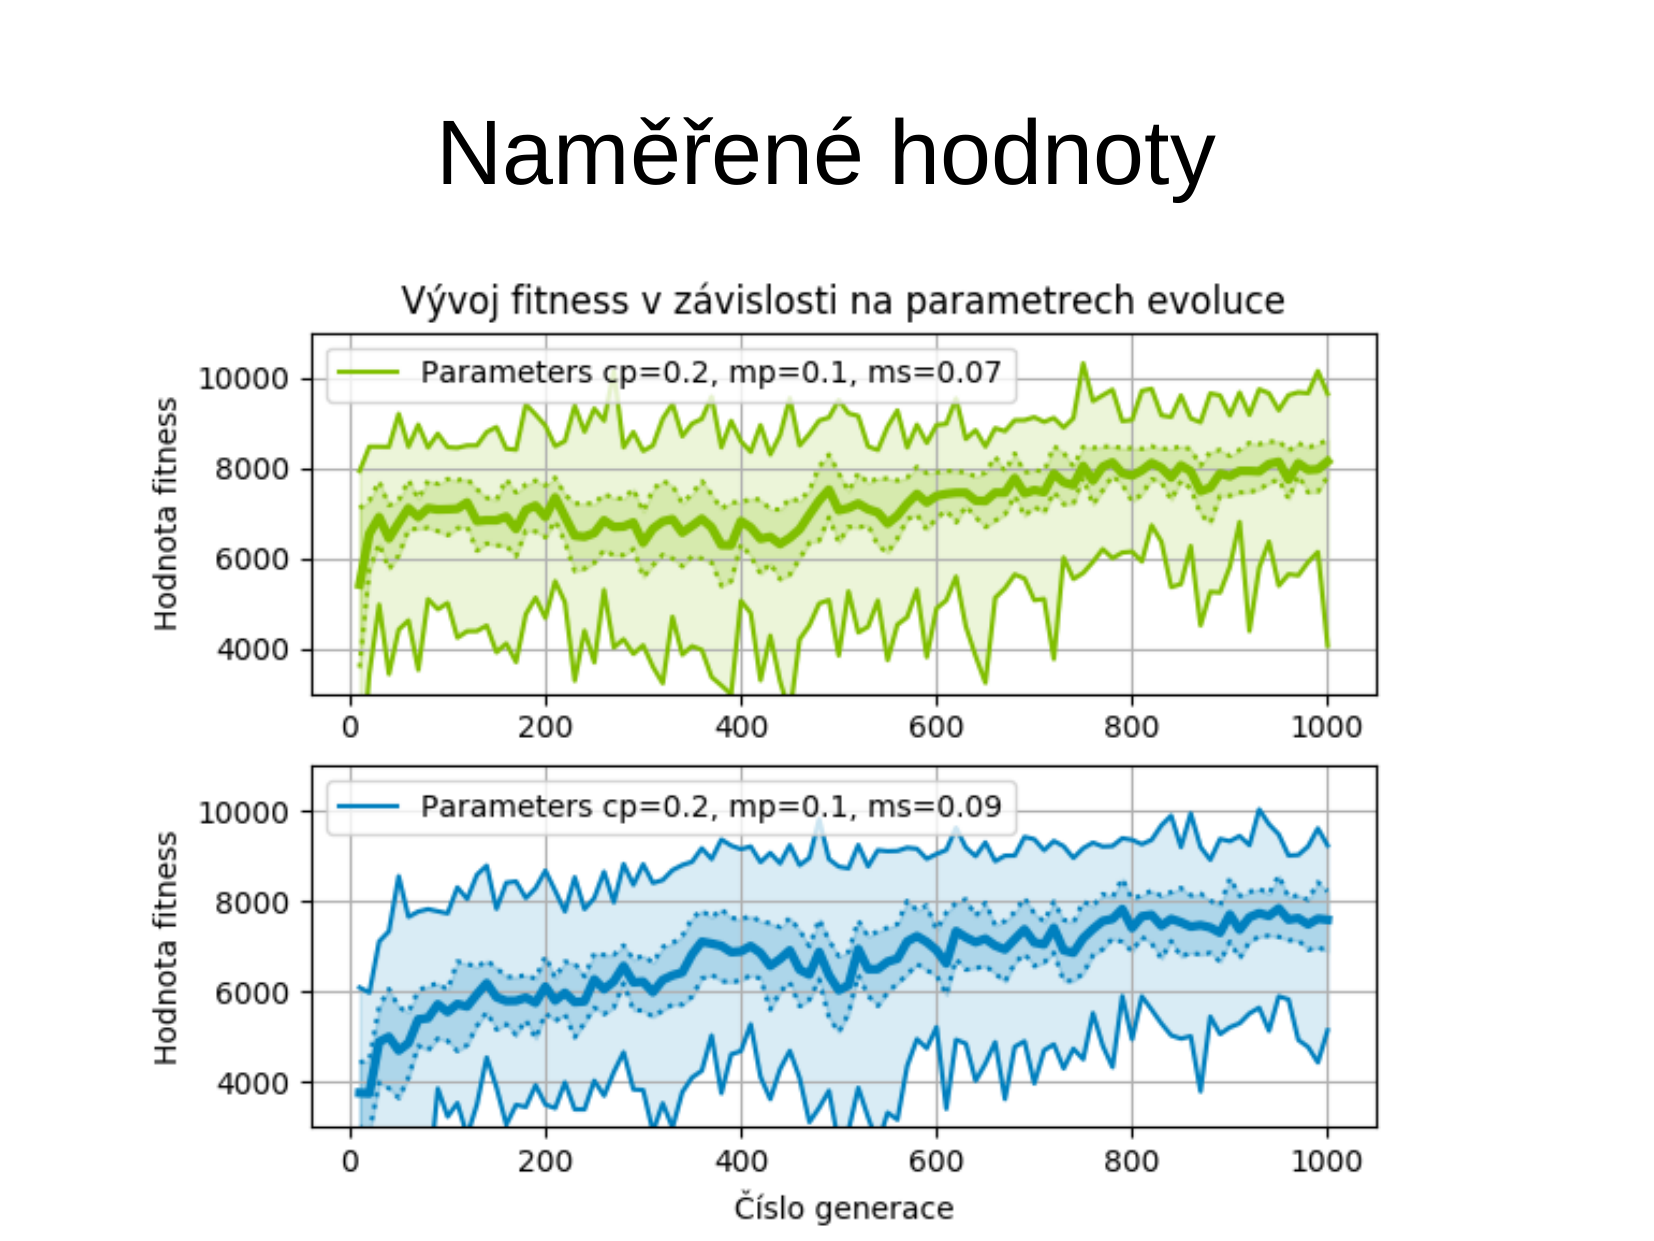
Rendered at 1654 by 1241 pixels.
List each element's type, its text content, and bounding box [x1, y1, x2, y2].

title Naměřené hodnoty [82, 49, 1571, 257]
picture [140, 209, 1514, 1241]
